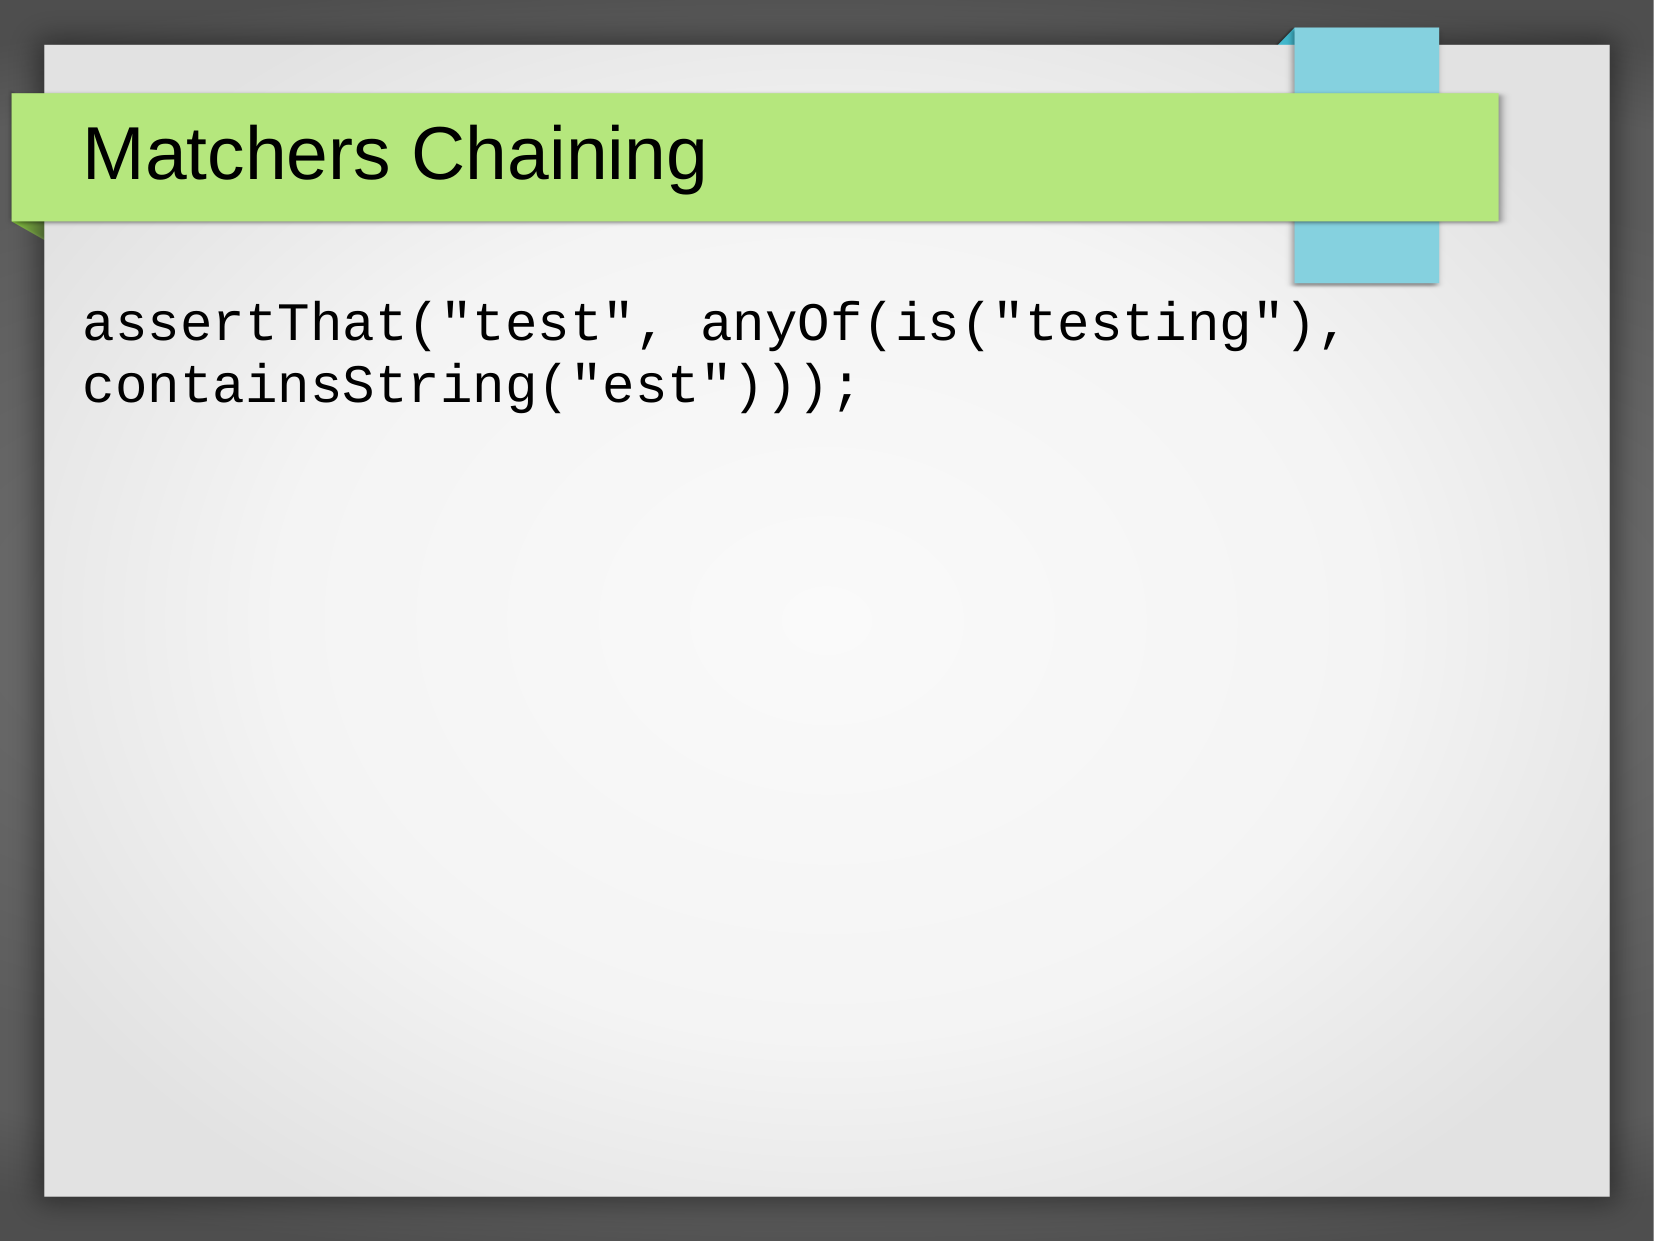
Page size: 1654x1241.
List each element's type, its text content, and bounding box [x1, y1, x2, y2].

list assertThat("test", anyOf(is("testing"), containsString("est"))); [82, 295, 1571, 1015]
title Matchers Chaining [82, 94, 1264, 213]
picture [0, 0, 1654, 1241]
